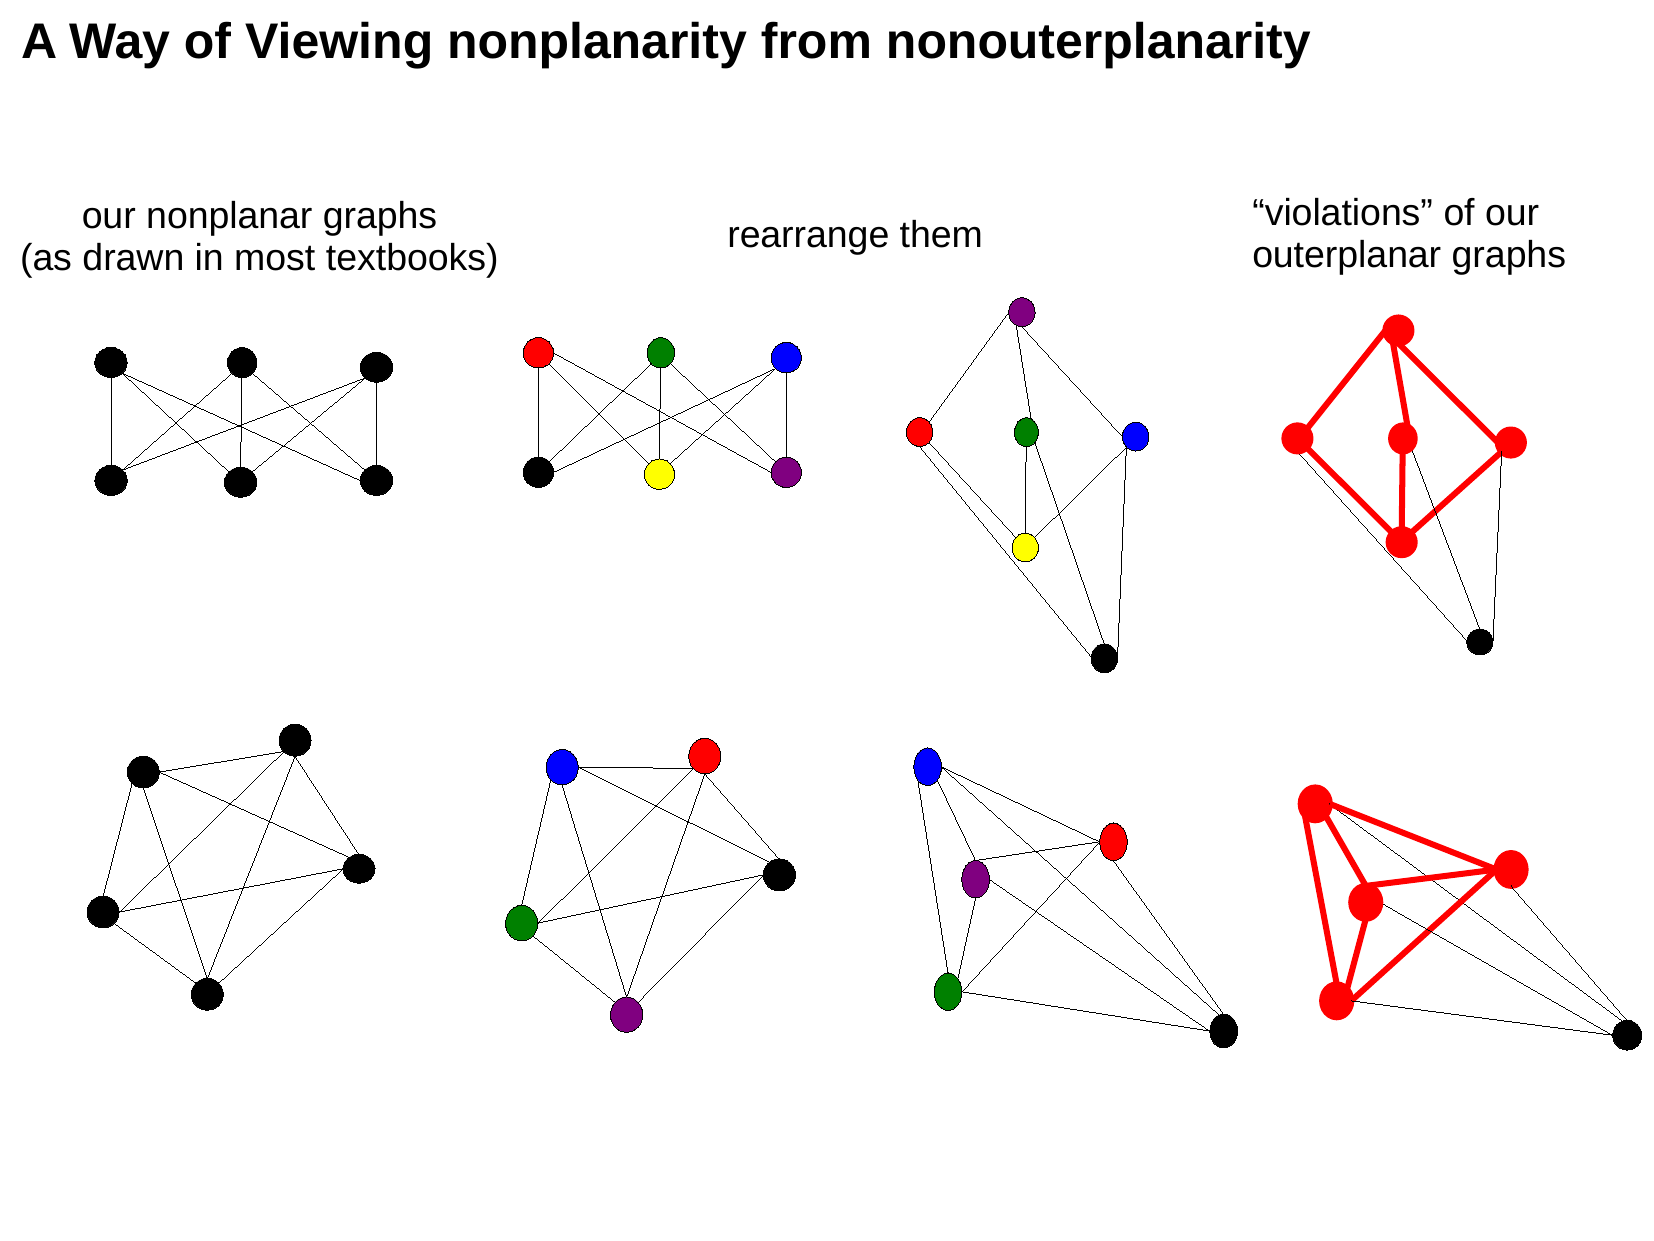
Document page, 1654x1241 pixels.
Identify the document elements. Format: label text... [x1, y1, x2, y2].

text_box [610, 996, 643, 1033]
text_box [1351, 885, 1381, 919]
text_box [771, 457, 802, 488]
text_box [1497, 429, 1524, 456]
text_box [1612, 1020, 1642, 1051]
text_box [1284, 425, 1311, 452]
text_box [1091, 643, 1118, 673]
text_box [644, 458, 675, 490]
text_box [191, 978, 224, 1011]
text_box [360, 352, 393, 383]
text_box [913, 747, 942, 786]
text_box [934, 972, 962, 1011]
text_box [906, 417, 933, 447]
text_box [87, 896, 120, 928]
text_box [1099, 822, 1128, 861]
text_box rearrange them [712, 205, 998, 263]
text_box [688, 738, 721, 774]
text_box [1008, 297, 1036, 327]
text_box [523, 337, 554, 368]
text_box [1496, 853, 1526, 886]
text_box [227, 347, 257, 378]
text_box [505, 905, 538, 941]
text_box [127, 756, 160, 788]
text_box [94, 465, 111, 496]
text_box [343, 854, 375, 884]
text_box [763, 858, 796, 891]
text_box A Way of Viewing nonplanarity from nonouterplanarity [6, 6, 1351, 79]
text_box “violations” of our outerplanar graphs [1237, 183, 1581, 283]
text_box [1466, 628, 1493, 655]
text_box [546, 749, 579, 785]
text_box [1209, 1014, 1238, 1048]
text_box [224, 467, 257, 498]
text_box [279, 724, 312, 757]
text_box [1322, 984, 1352, 1018]
text_box [1300, 787, 1330, 821]
text_box [1385, 317, 1412, 344]
text_box [771, 342, 802, 373]
text_box our nonplanar graphs (as drawn in most textbooks) [5, 187, 526, 287]
text_box [1391, 425, 1415, 452]
text_box [377, 465, 393, 496]
text_box [1014, 417, 1039, 447]
text_box [112, 465, 128, 496]
text_box [1012, 532, 1039, 562]
text_box [360, 465, 376, 496]
text_box [647, 337, 675, 368]
text_box [961, 860, 990, 898]
text_box [94, 347, 128, 378]
text_box [1122, 422, 1149, 452]
text_box [1388, 529, 1415, 556]
text_box [523, 457, 554, 488]
